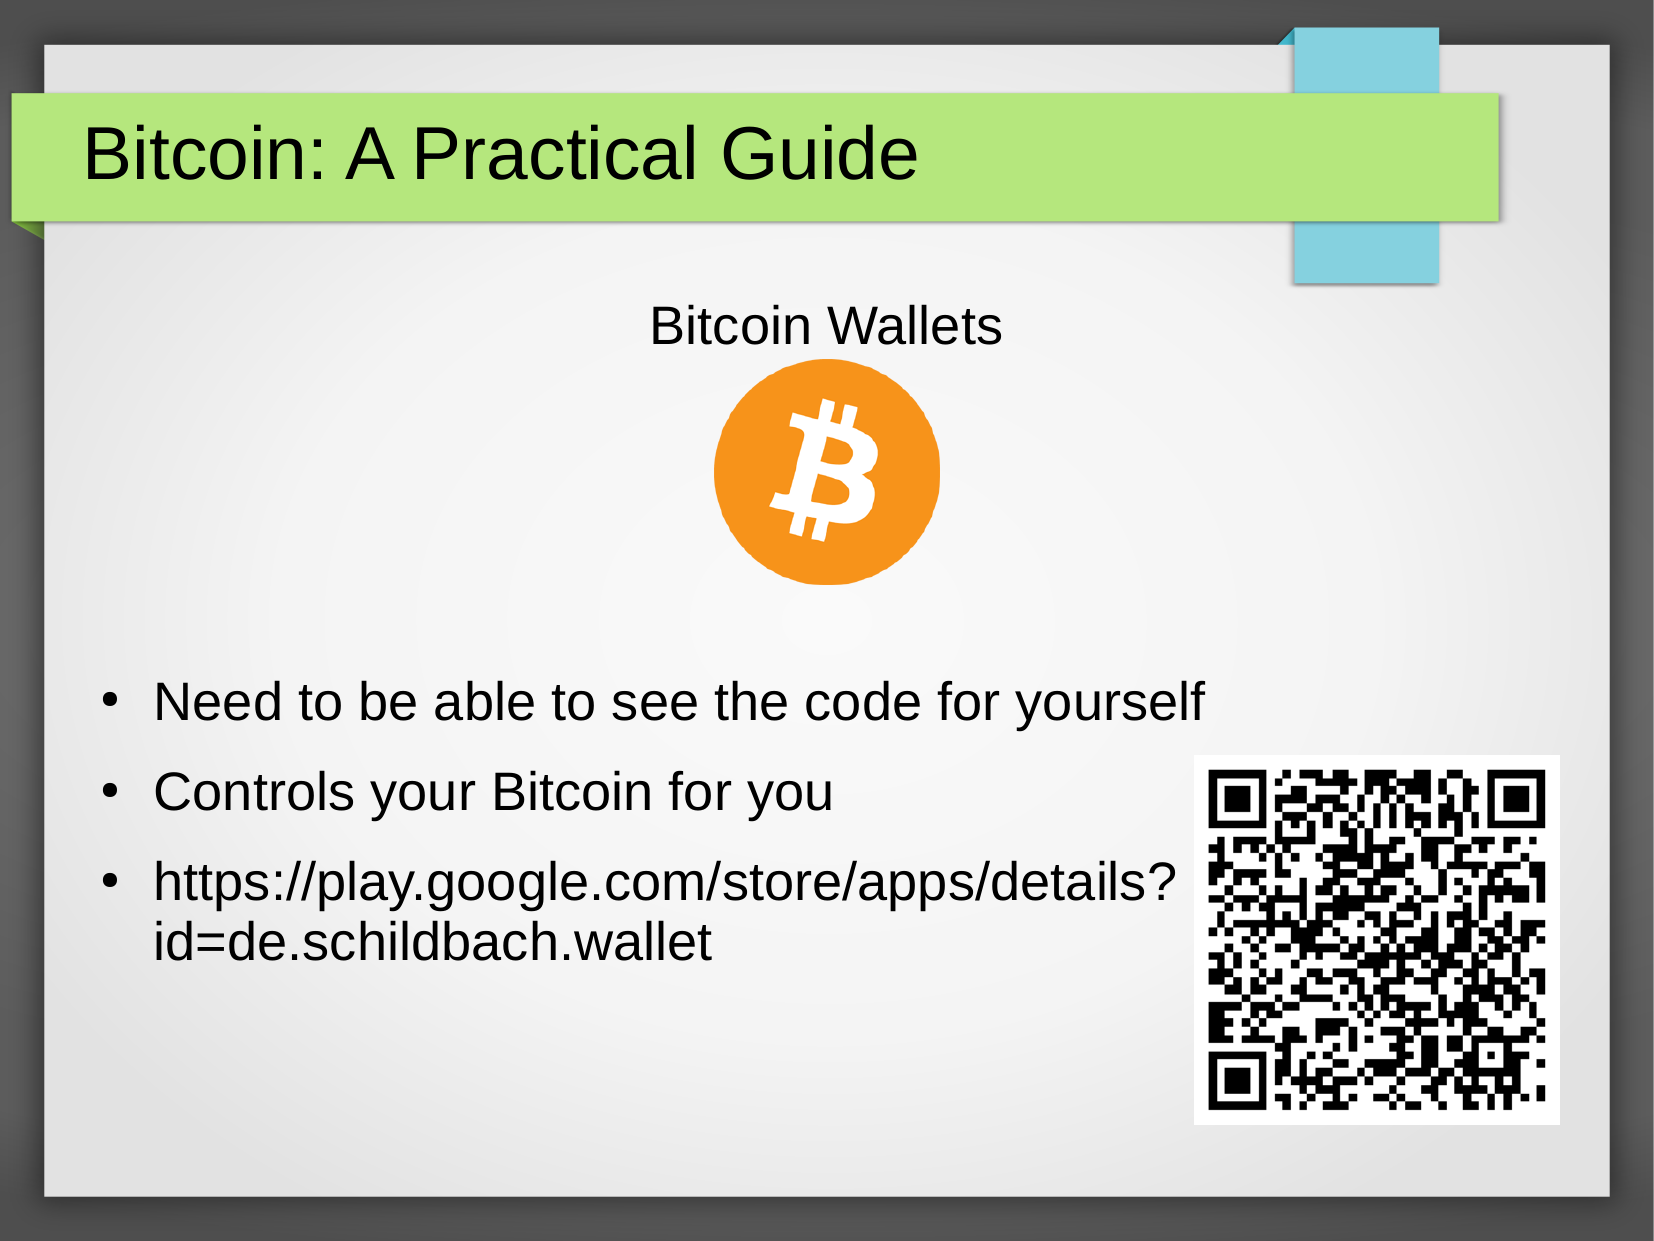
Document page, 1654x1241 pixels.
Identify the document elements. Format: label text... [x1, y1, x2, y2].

title Bitcoin: A Practical Guide [82, 94, 1264, 213]
list Bitcoin Wallets [82, 295, 1571, 639]
list Need to be able to see the code for yourself Controls your Bitcoin for you https://play.google.com/store/apps/details?id=de.schildbach.wallet [82, 670, 1571, 1015]
picture [0, 0, 1654, 1241]
